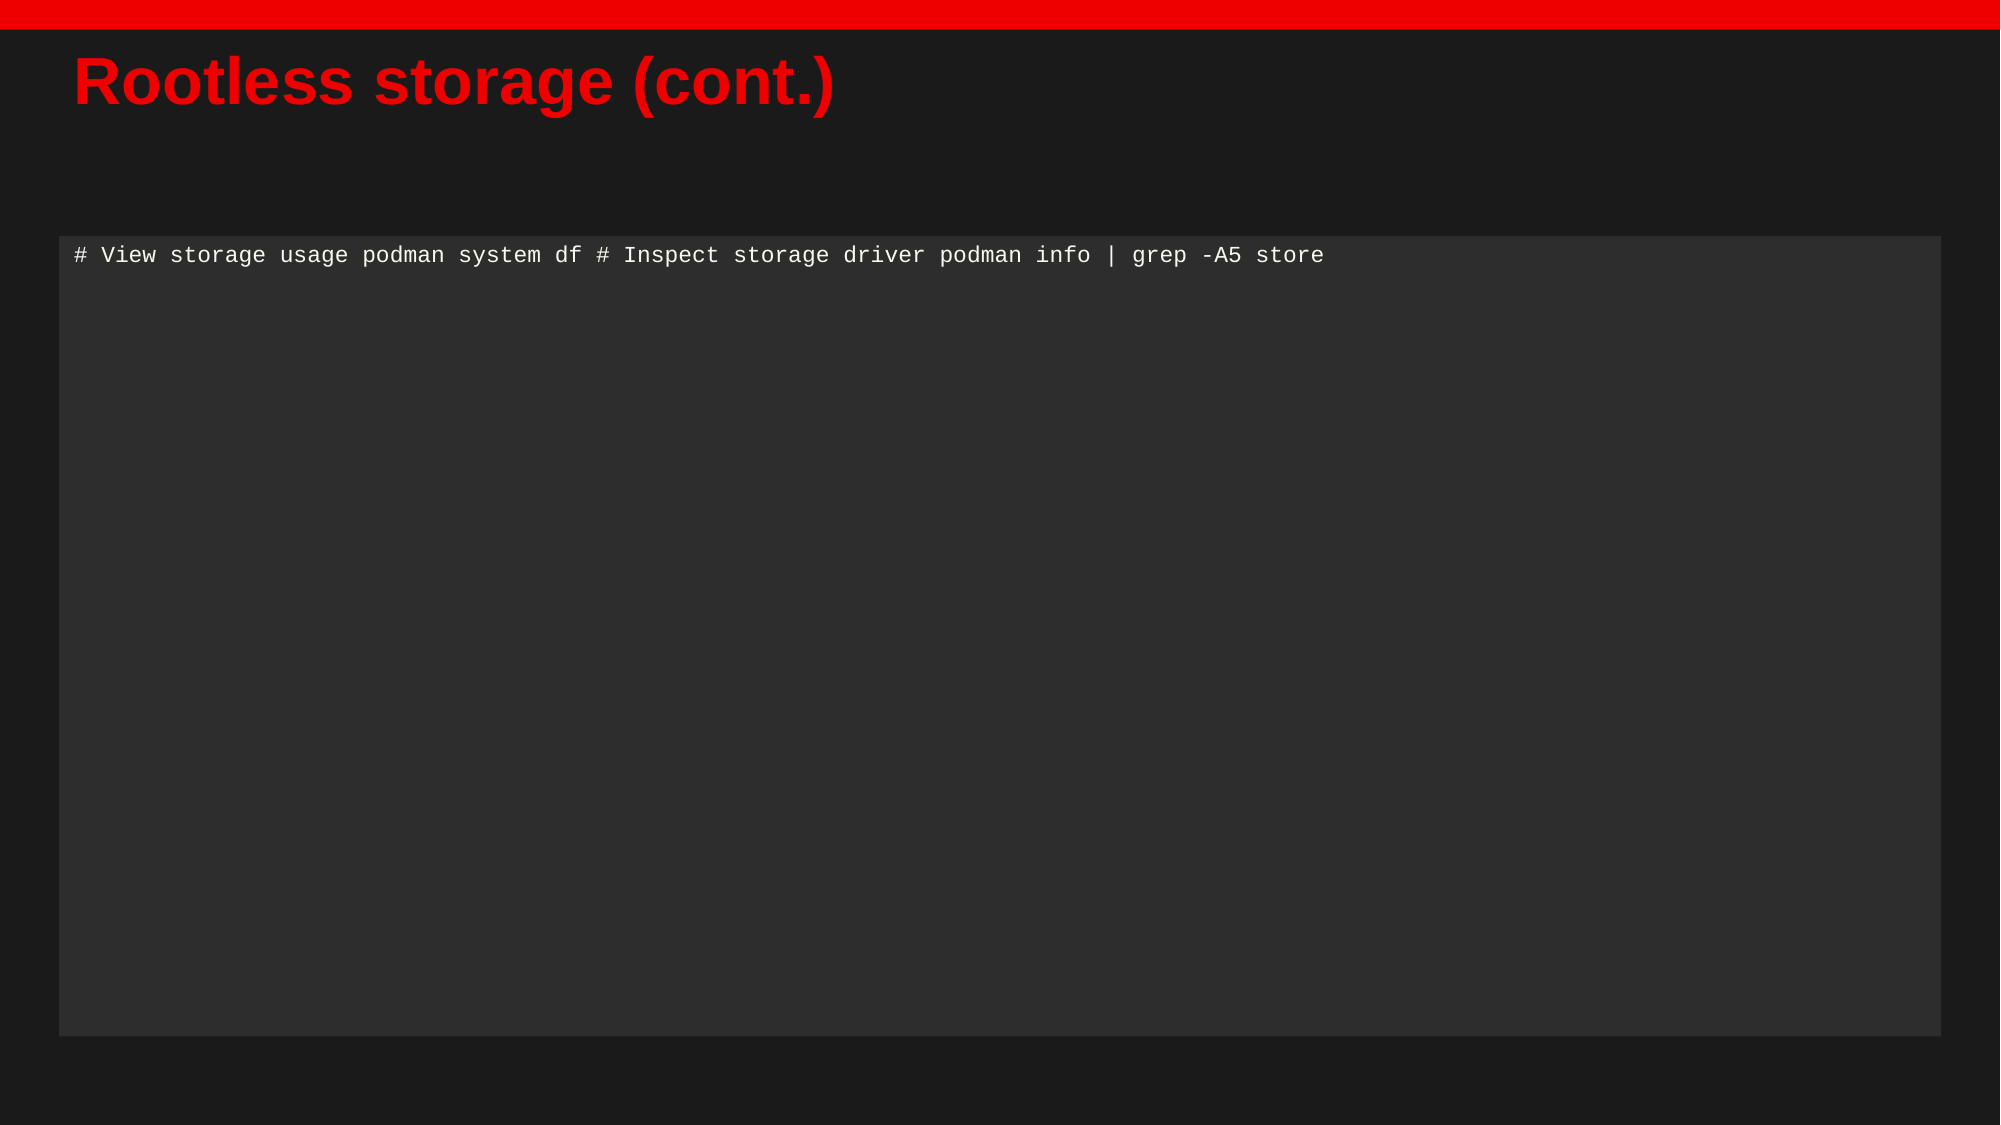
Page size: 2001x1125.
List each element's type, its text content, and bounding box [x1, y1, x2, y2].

text_box [0, 0, 2001, 30]
text_box Rootless storage (cont.) [59, 36, 1942, 208]
text_box # View storage usage podman system df # Inspect storage driver podman info | grep -A5 store [59, 236, 1942, 1037]
